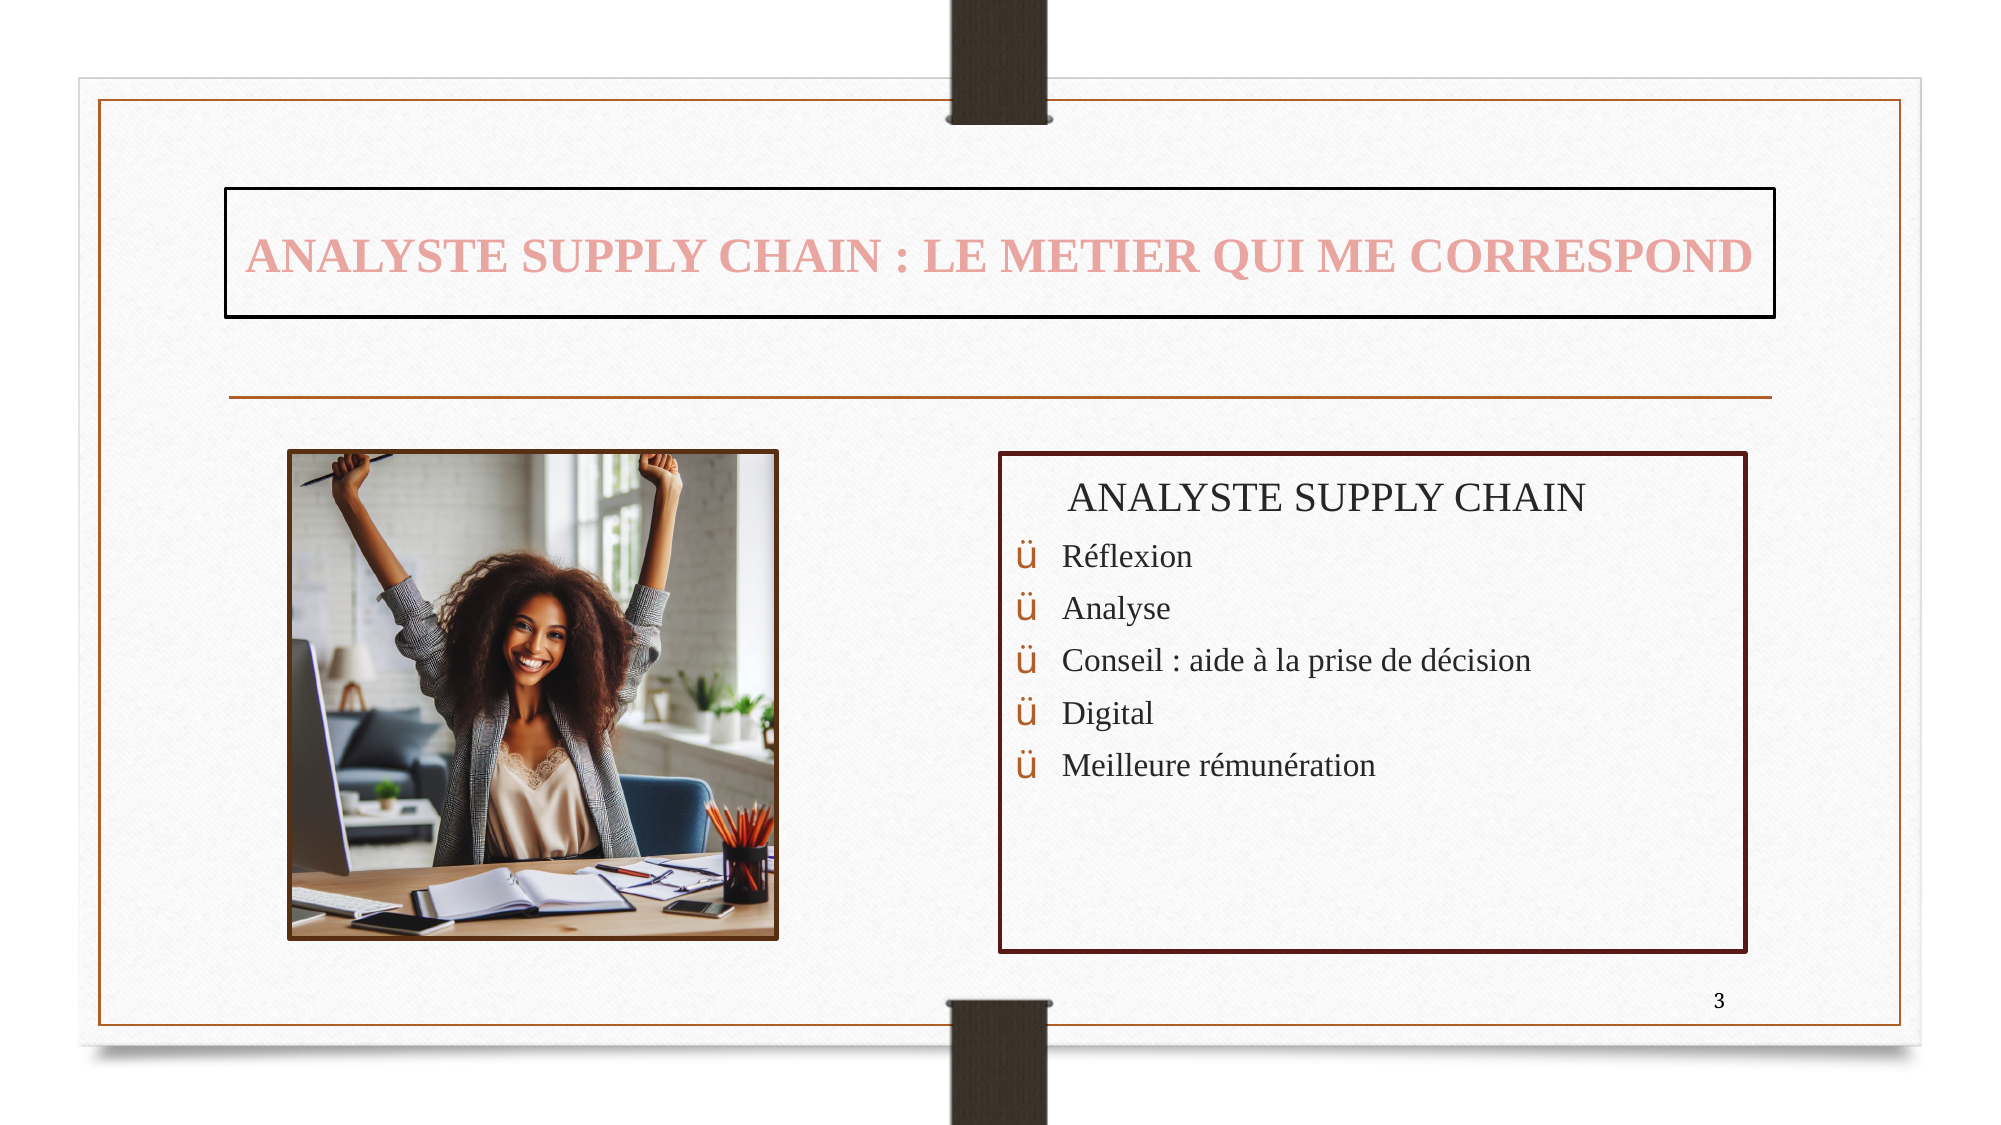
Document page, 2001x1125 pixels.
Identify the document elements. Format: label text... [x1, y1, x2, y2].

picture [291, 453, 775, 937]
text_box ‹N°› [1698, 979, 1788, 1026]
list ANALYSTE SUPPLY CHAIN Réflexion Analyse Conseil : aide à la prise de décision Digital Meilleure rémunération [999, 453, 1746, 952]
title ANALYSTE SUPPLY CHAIN : LE METIER QUI ME CORRESPOND [225, 188, 1775, 318]
